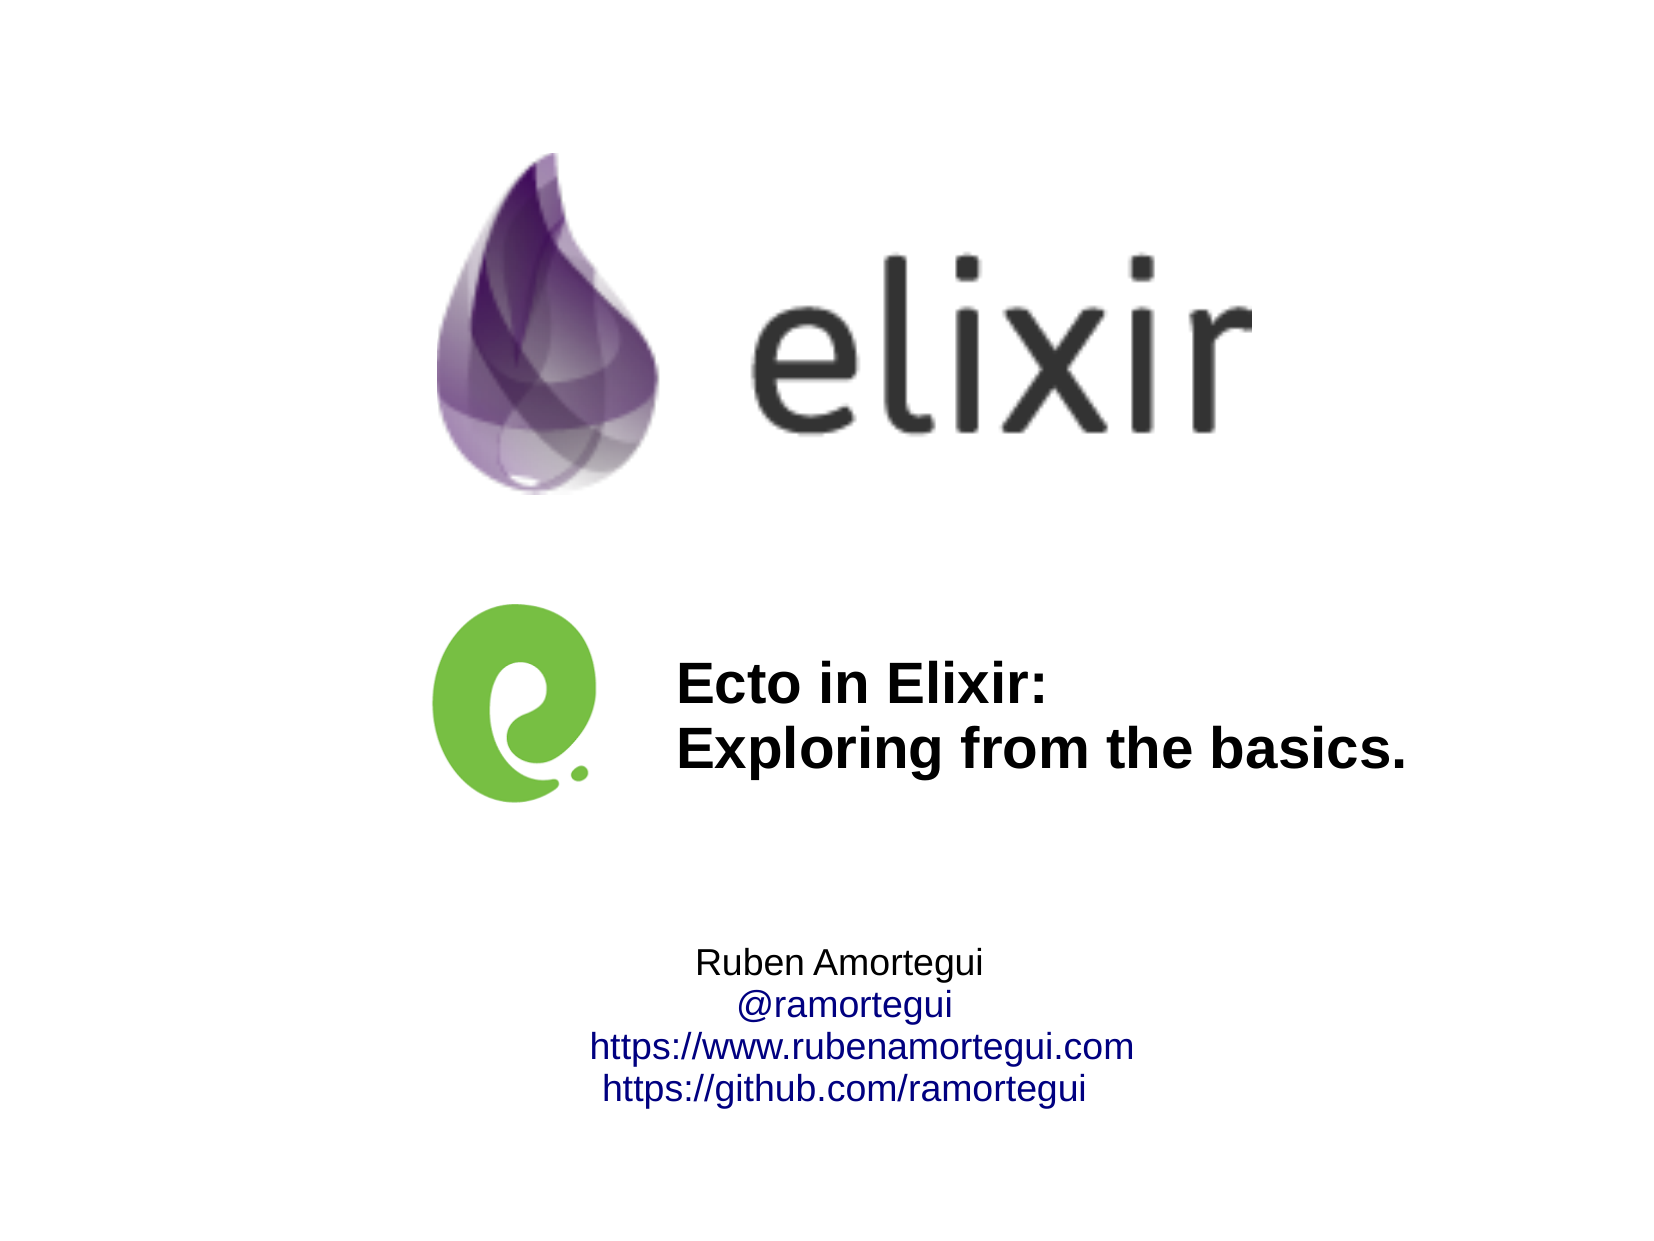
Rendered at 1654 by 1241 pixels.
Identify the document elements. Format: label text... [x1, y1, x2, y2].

picture [401, 590, 630, 819]
picture [437, 153, 1252, 495]
text_box Ruben Amortegui @ramortegui https://www.rubenamortegui.com https://github.com/ramortegui [200, 850, 1489, 1160]
text_box Ecto in Elixir: Exploring from the basics. [661, 578, 1489, 854]
